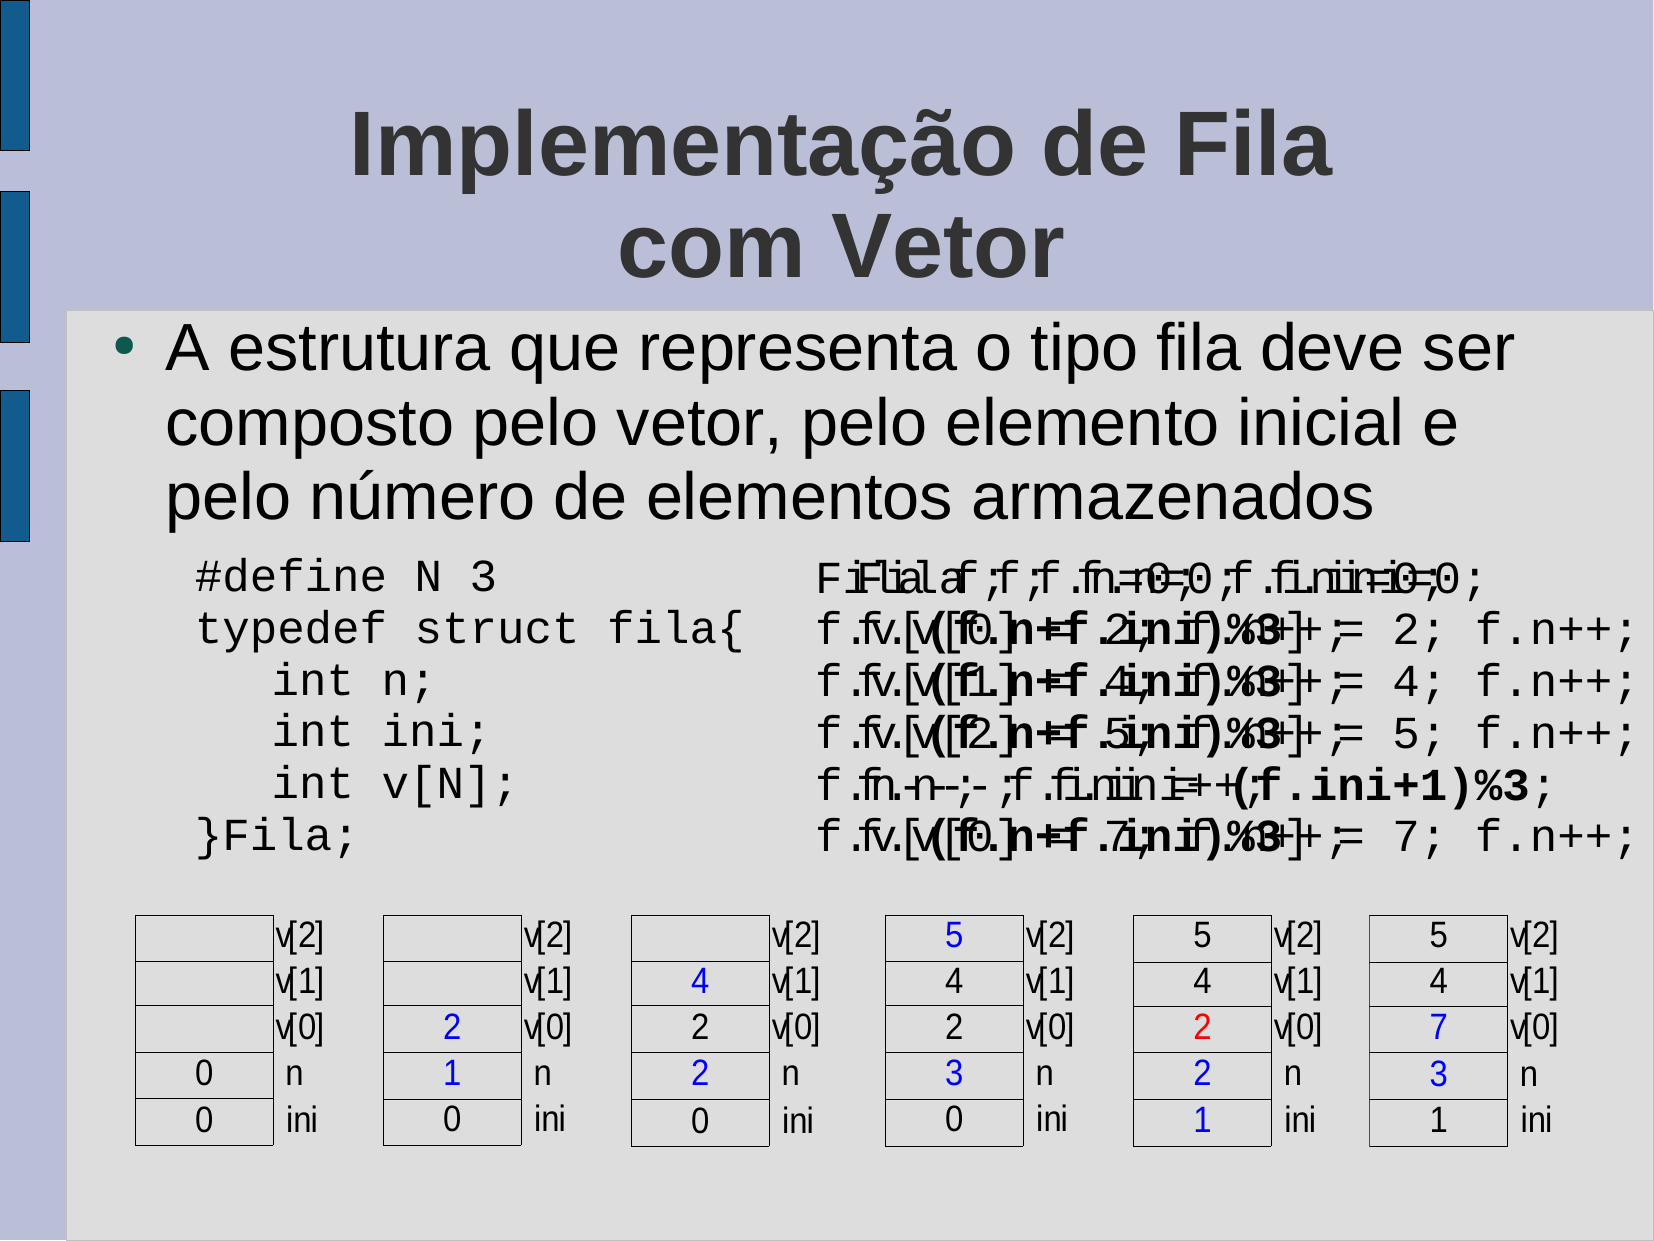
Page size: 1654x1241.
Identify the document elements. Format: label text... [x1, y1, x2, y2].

chart [134, 867, 1648, 1150]
title Implementação de Fila com Vetor [88, 91, 1595, 299]
list #define N 3 typedef struct fila{ int n; int ini; int v[N]; }Fila; [177, 621, 797, 864]
list A estrutura que representa o tipo fila deve ser composto pelo vetor, pelo elemento inicial e pelo número de elementos armazenados [94, 309, 1577, 621]
list Fila f; f.n=0; f.ini=0; f.v[(f.n+f.ini)%3] = 2; f.n++; f.v[(f.n+f.ini)%3] = 4; f.n++; f.v[(f.n+f.ini)%3] = 5; f.n++; f.n--; f.ini = (f.ini+1)%3; f.v[(f.n+f.ini)%3] = 7; f.n++; [797, 555, 1648, 998]
